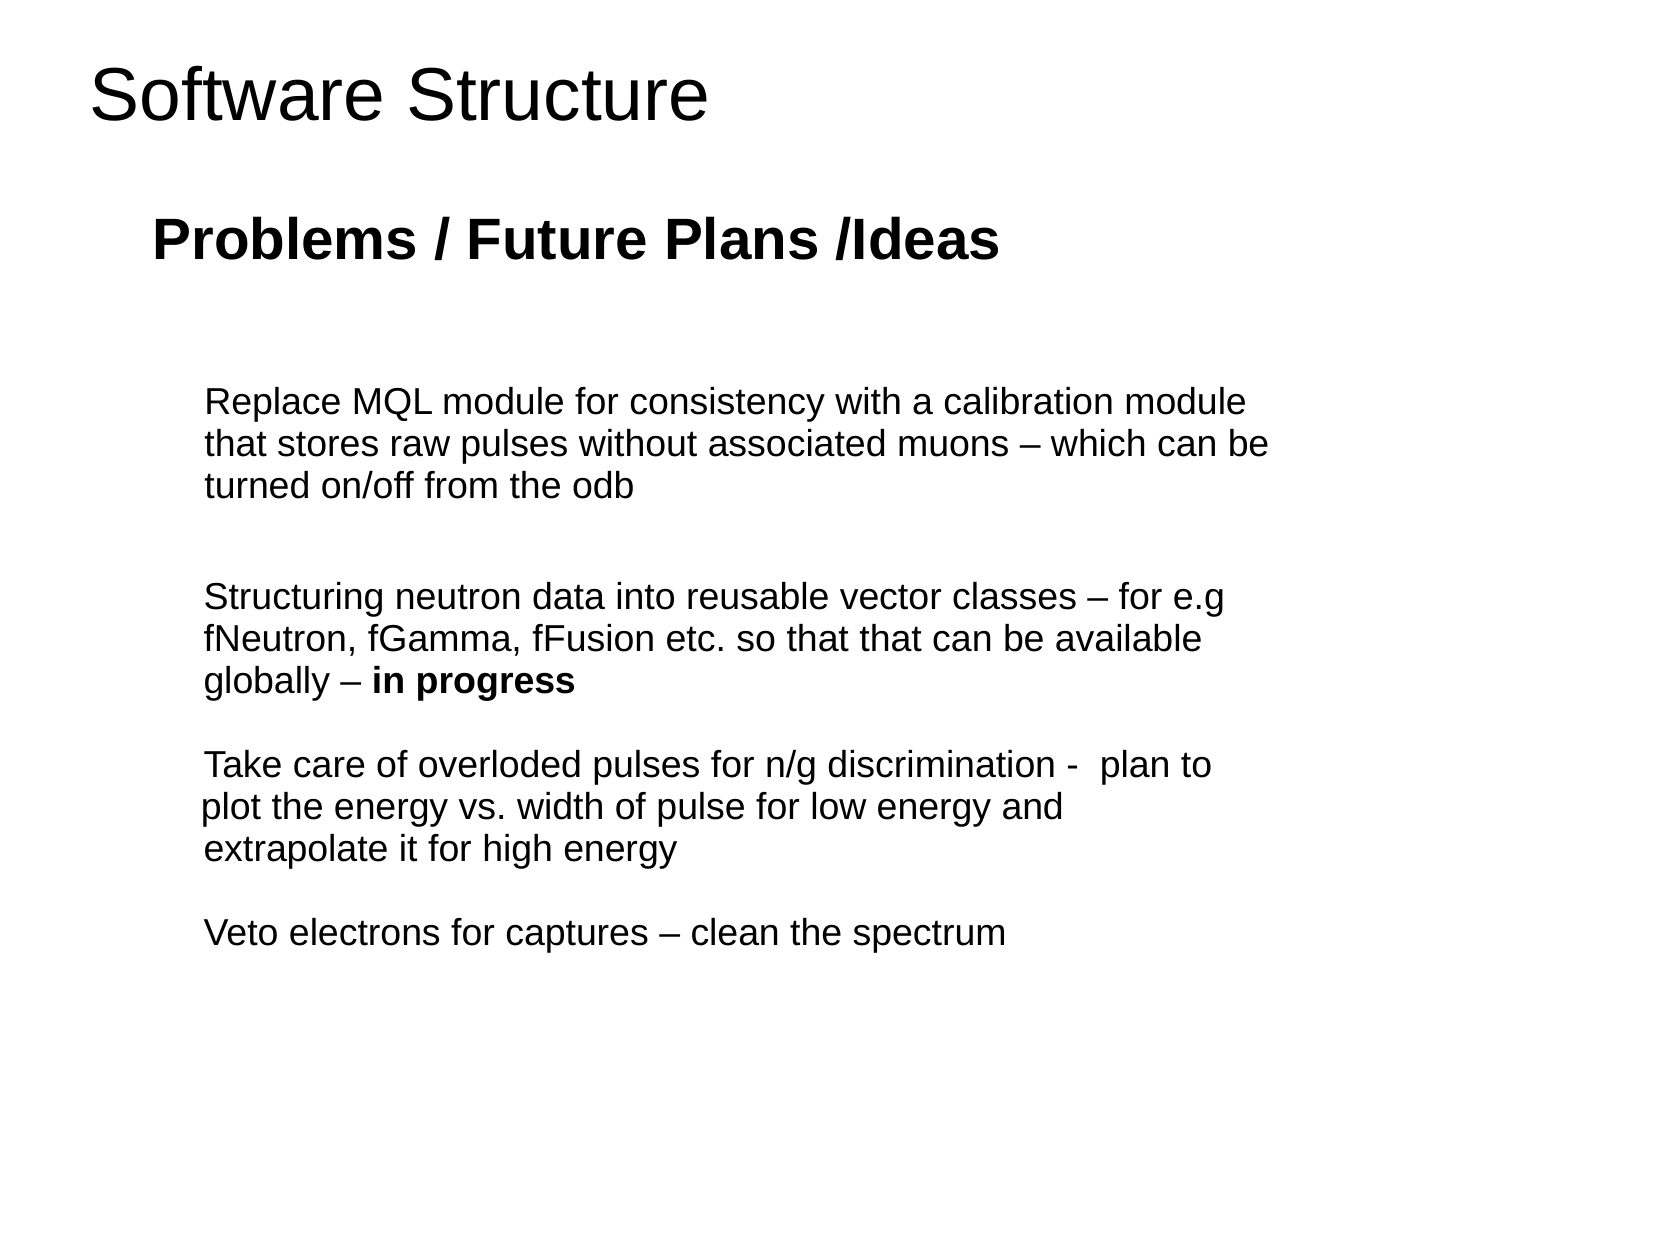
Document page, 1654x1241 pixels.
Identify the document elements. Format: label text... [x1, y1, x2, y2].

text_box Problems / Future Plans /Ideas [138, 199, 1017, 280]
text_box Structuring neutron data into reusable vector classes – for e.g fNeutron, fGamma, fFusion etc. so that that can be available globally – in progress Take care of overloded pulses for n/g discrimination - plan to plot the energy vs. width of pulse for low energy and extrapolate it for high energy Veto electrons for captures – clean the spectrum [175, 568, 1251, 961]
text_box Replace MQL module for consistency with a calibration module that stores raw pulses without associated muons – which can be turned on/off from the odb [189, 373, 1313, 514]
text_box Software Structure [75, 45, 1613, 158]
